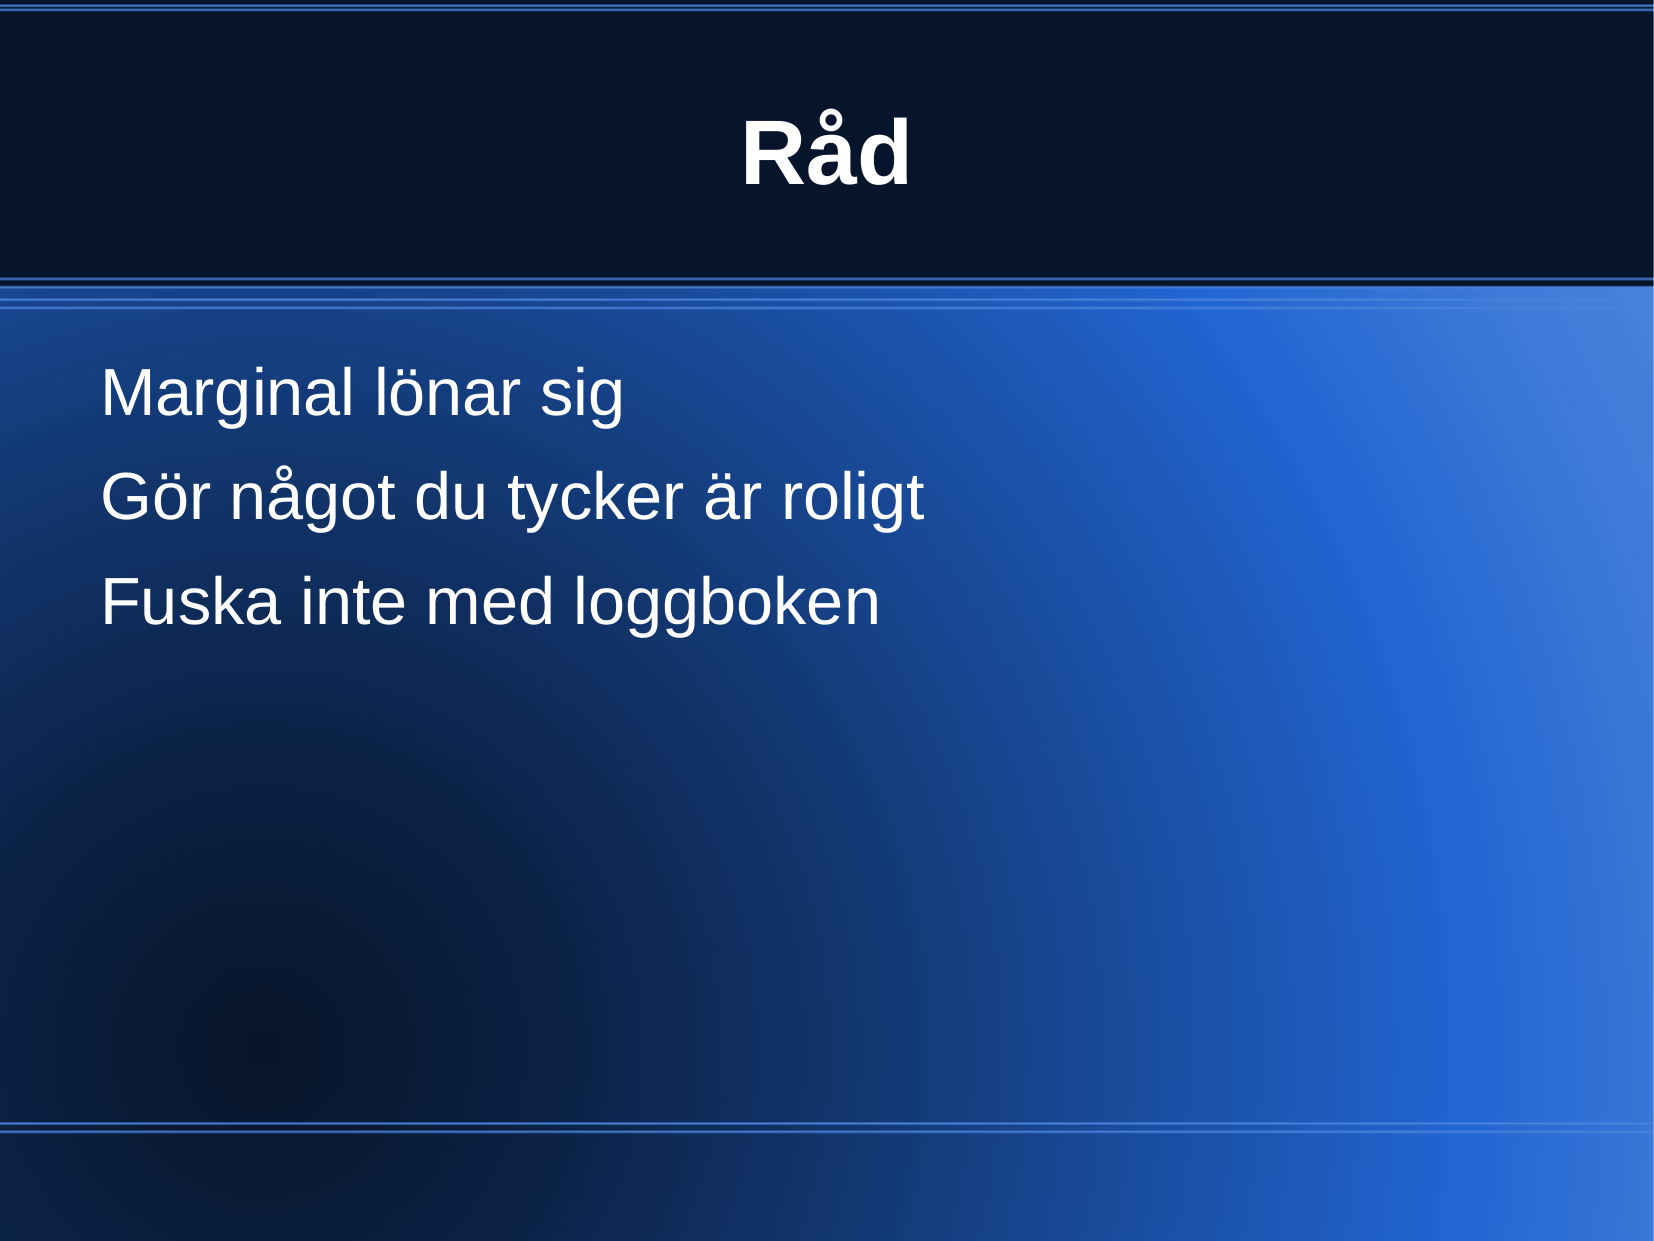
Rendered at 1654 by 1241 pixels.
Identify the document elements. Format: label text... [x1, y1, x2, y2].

title Råd [82, 49, 1571, 257]
picture [0, 0, 1654, 1241]
list Marginal lönar sig Gör något du tycker är roligt Fuska inte med loggboken [82, 355, 1571, 1137]
